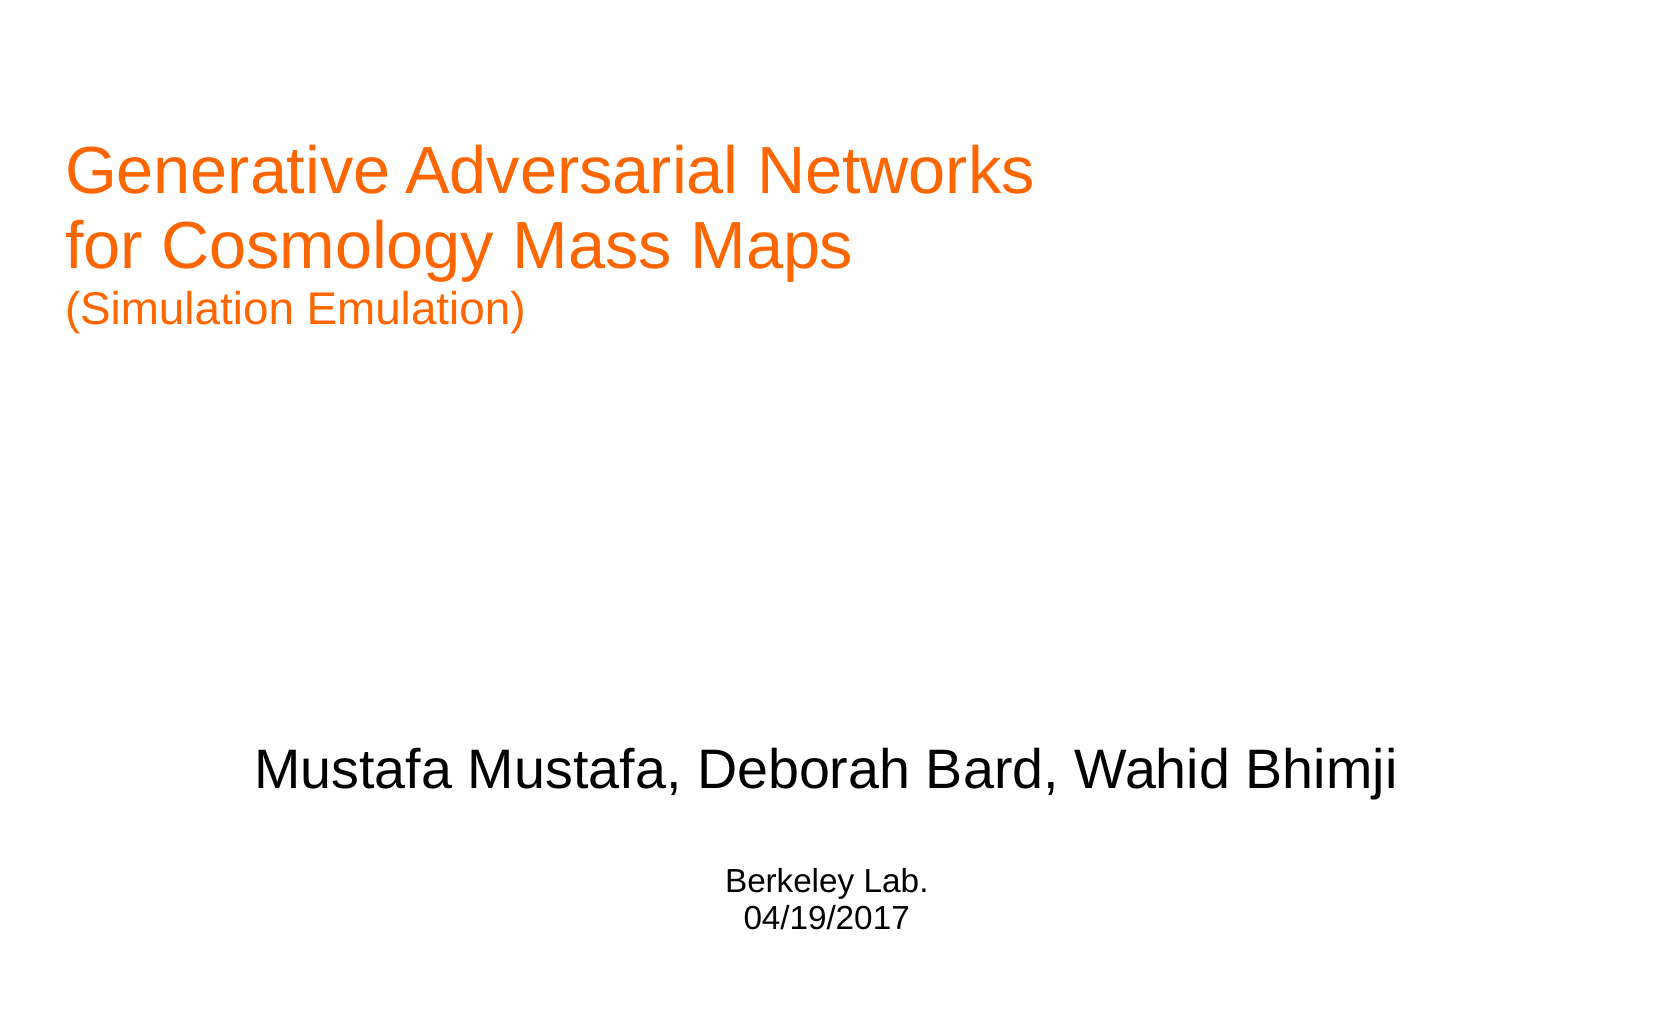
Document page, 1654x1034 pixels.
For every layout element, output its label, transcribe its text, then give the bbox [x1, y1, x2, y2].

subtitle Mustafa Mustafa, Deborah Bard, Wahid Bhimji Berkeley Lab. 04/19/2017 [82, 413, 1571, 1013]
title Generative Adversarial Networks for Cosmology Mass Maps (Simulation Emulation) [64, 110, 1591, 357]
